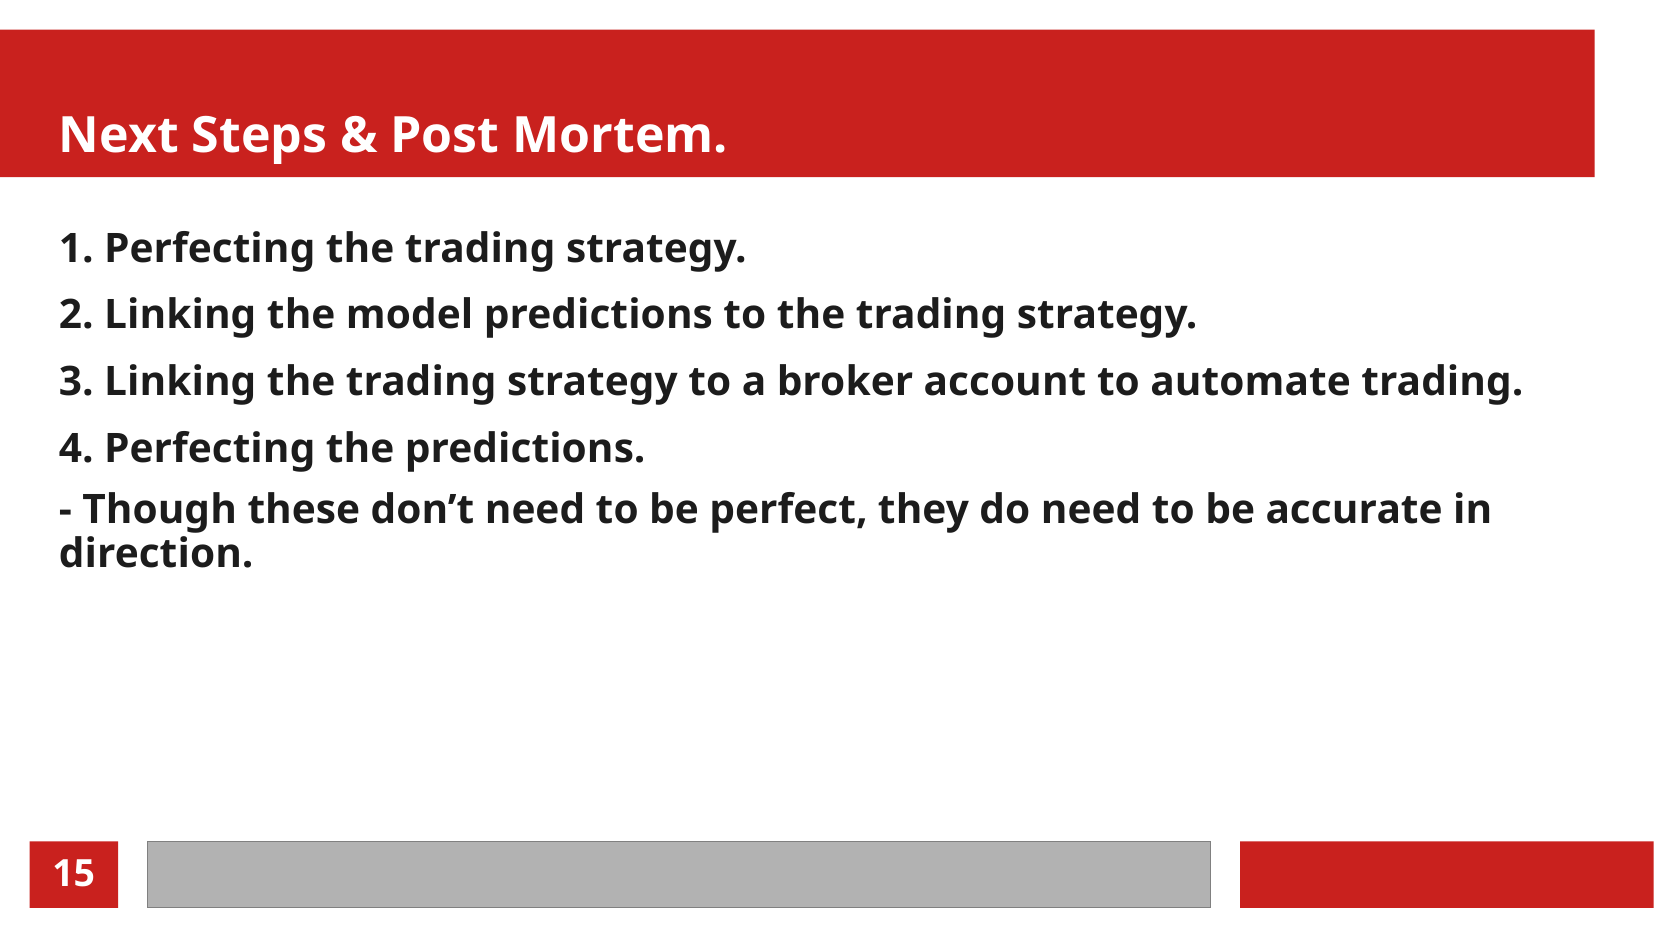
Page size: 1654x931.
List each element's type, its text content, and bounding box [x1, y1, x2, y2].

text_box [0, 841, 178, 908]
title Next Steps & Post Mortem. [59, 44, 1595, 163]
list 1. Perfecting the trading strategy. 2. Linking the model predictions to the trading strategy. 3. Linking the trading strategy to a broker account to automate trading. 4. Perfecting the predictions. - Though these don’t need to be perfect, they do need to be accurate in direction. [59, 221, 1565, 798]
